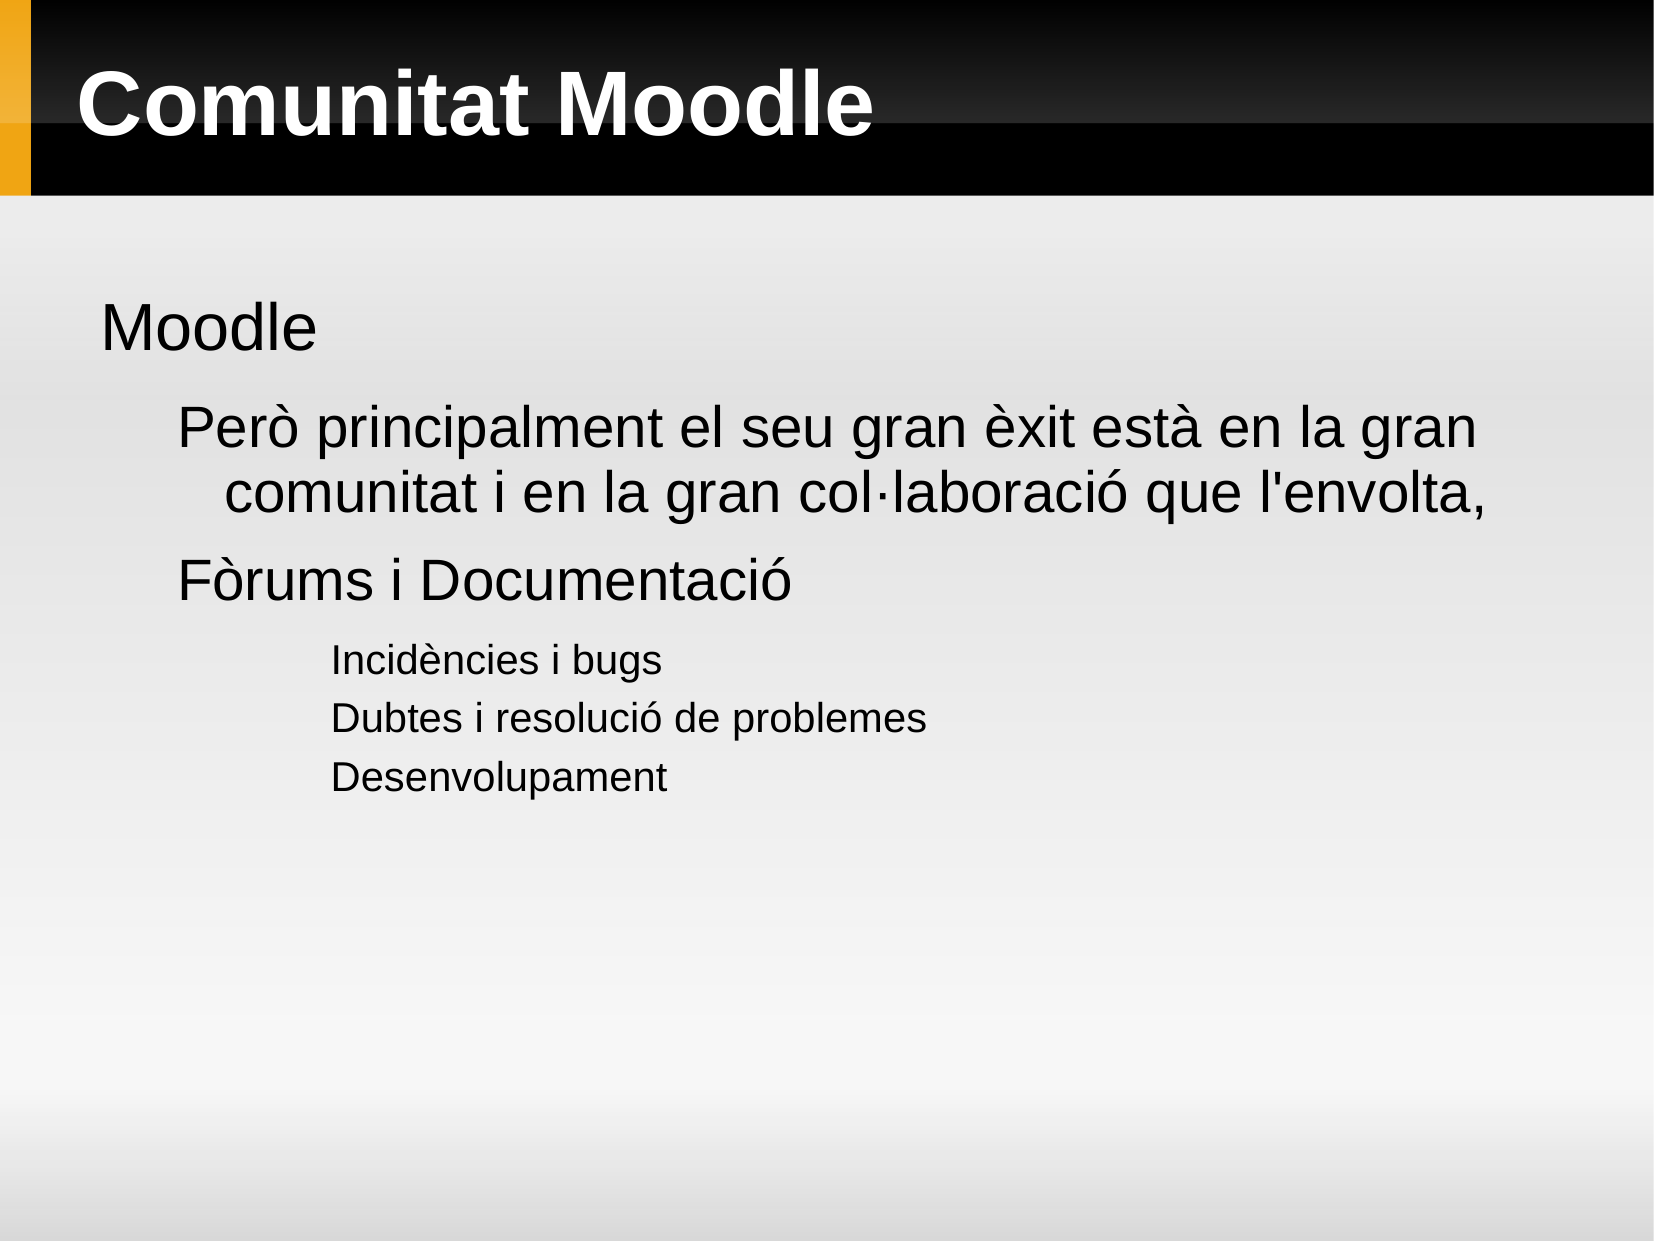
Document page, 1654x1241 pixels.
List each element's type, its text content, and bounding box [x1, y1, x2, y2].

title Comunitat Moodle [76, 0, 1565, 208]
list Moodle Però principalment el seu gran èxit està en la gran comunitat i en la gran col·laboració que l'envolta, Fòrums i Documentació Incidències i bugs Dubtes i resolució de problemes Desenvolupament [82, 290, 1571, 1109]
picture [0, 0, 1654, 1241]
